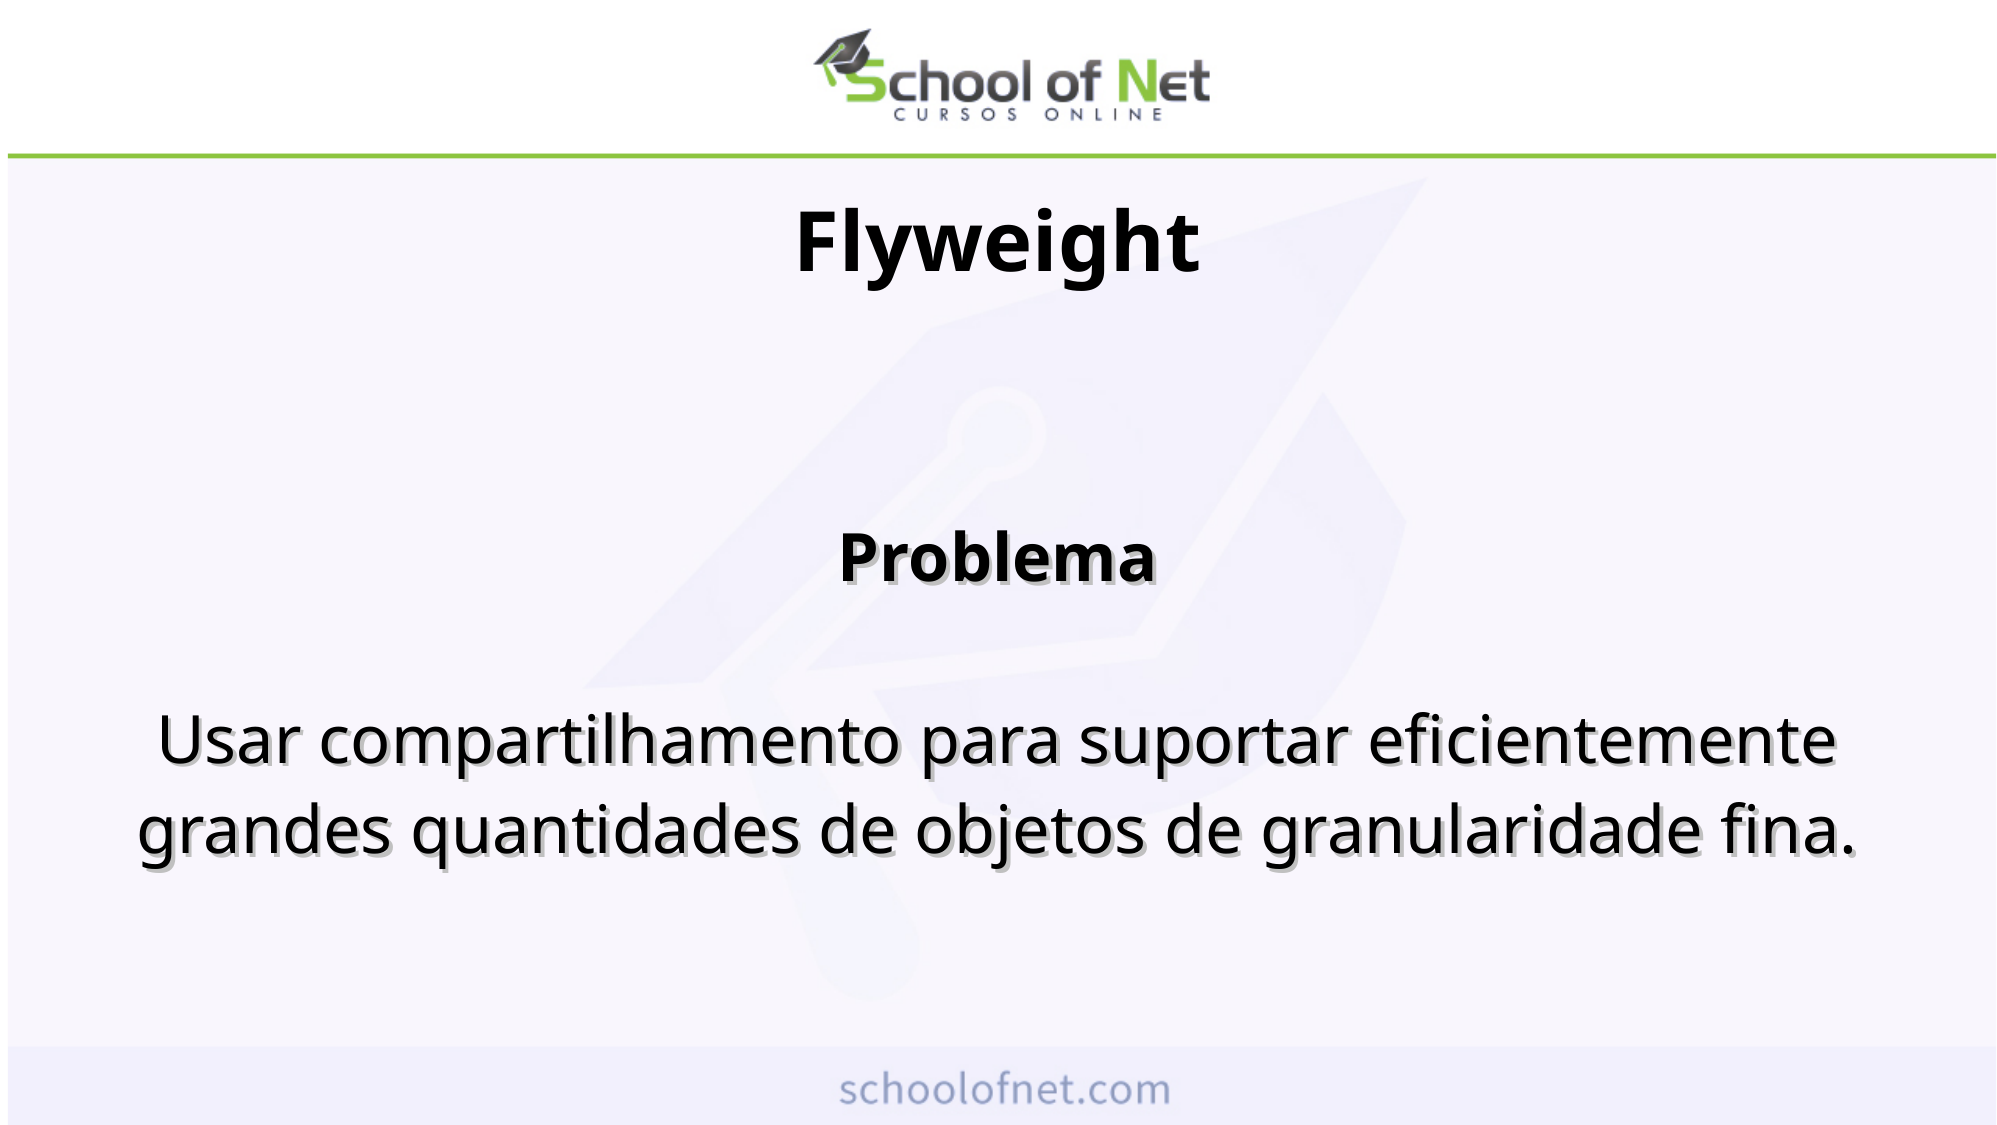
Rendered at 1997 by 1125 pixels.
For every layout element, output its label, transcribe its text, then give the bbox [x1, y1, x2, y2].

picture [7, 5, 1997, 1125]
subtitle Problema Usar compartilhamento para suportar eficientemente grandes quantidades de objetos de granularidade fina. [99, 377, 1897, 1006]
title Flyweight [99, 171, 1897, 308]
